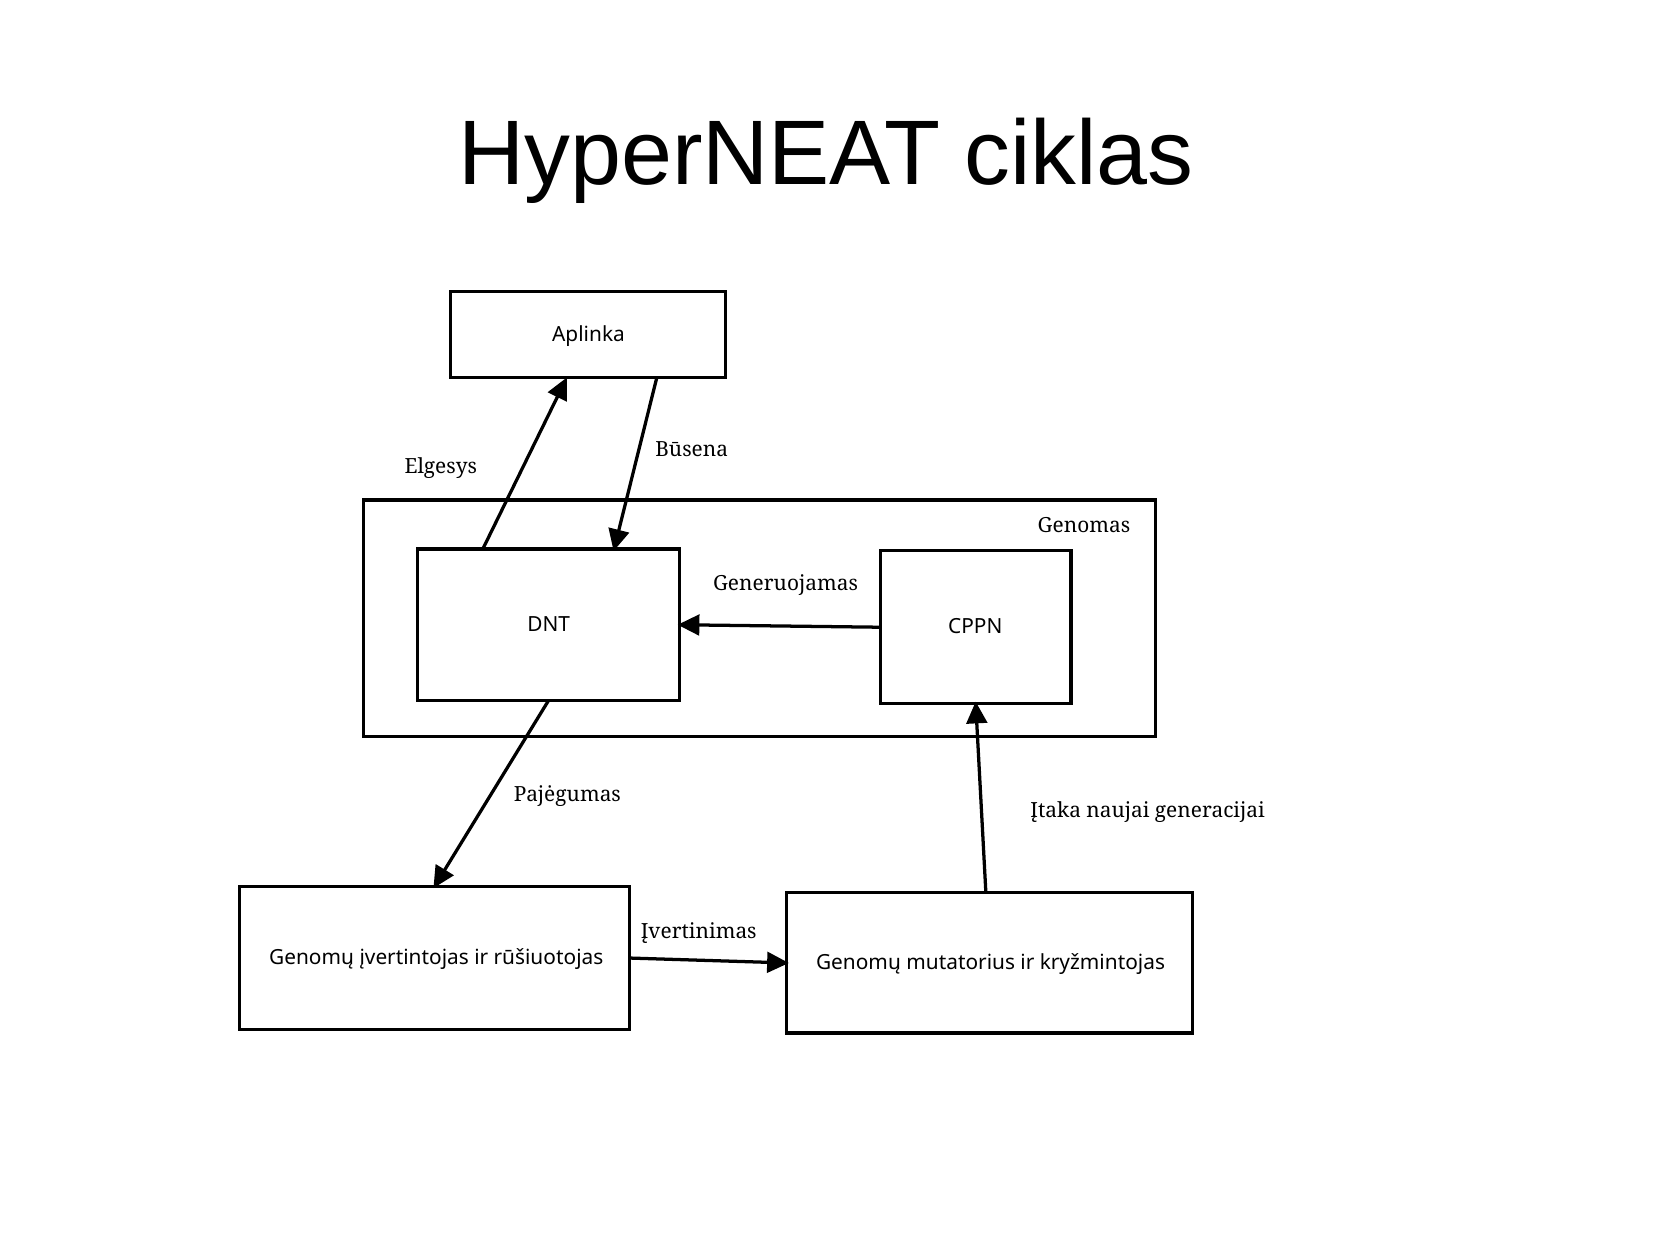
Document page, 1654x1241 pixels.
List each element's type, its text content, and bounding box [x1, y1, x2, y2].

picture [236, 286, 1281, 1038]
title HyperNEAT ciklas [82, 49, 1571, 257]
